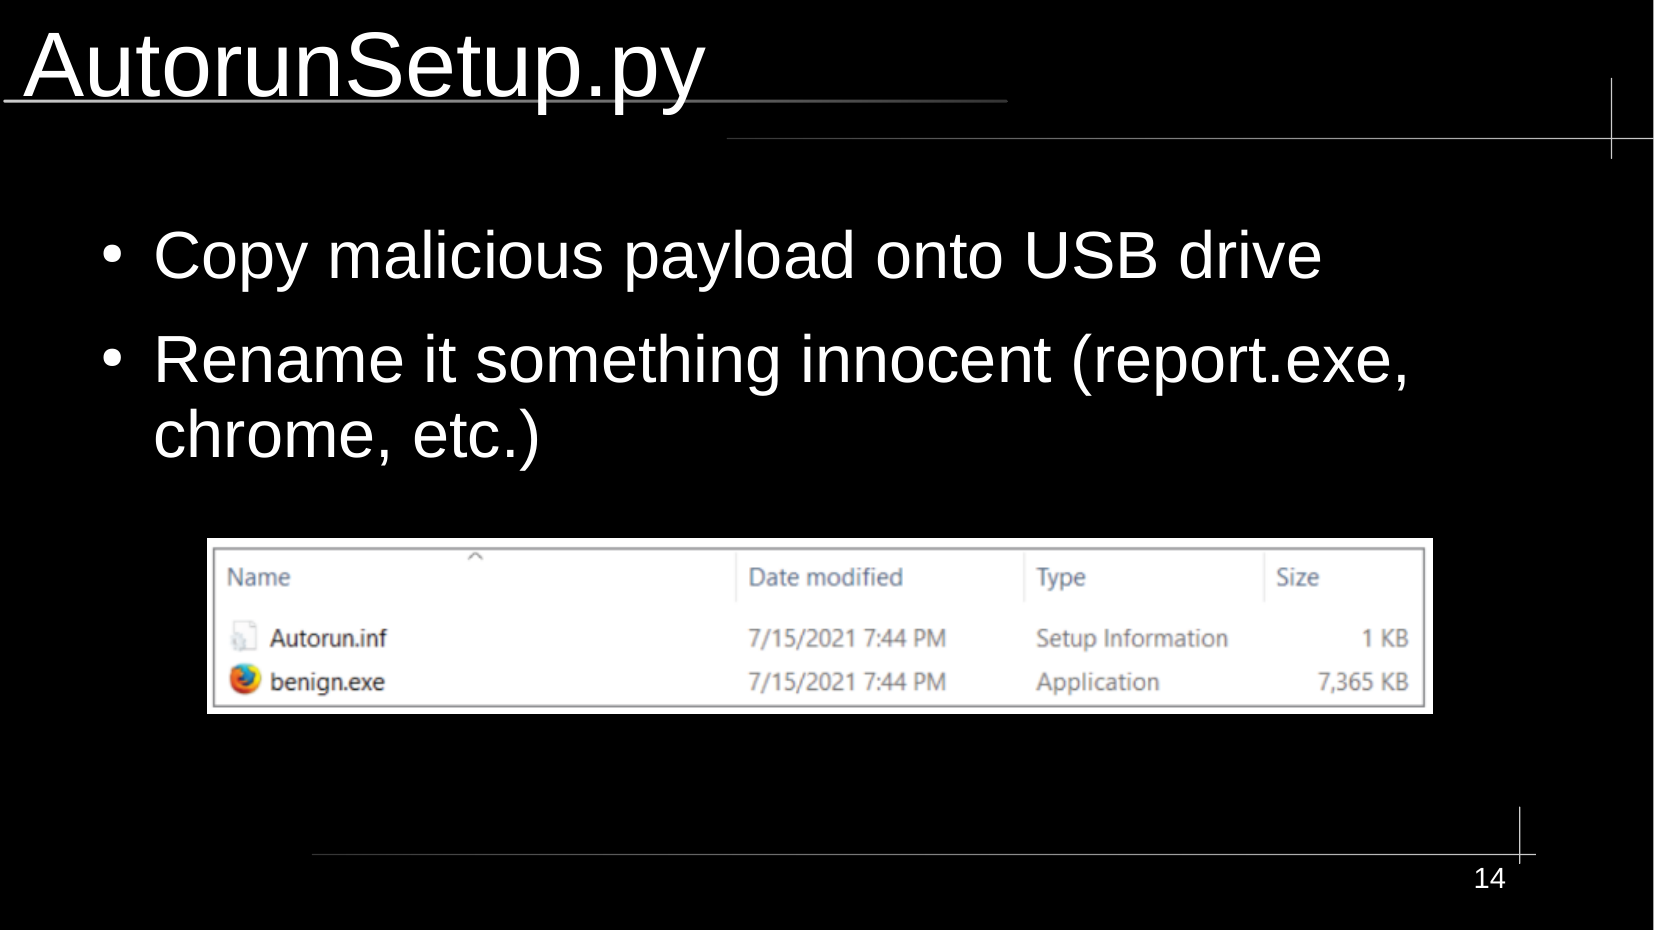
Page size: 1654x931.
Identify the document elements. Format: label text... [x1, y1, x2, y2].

picture [207, 538, 1433, 714]
list Copy malicious payload onto USB drive Rename it something innocent (report.exe, chrome, etc.) [82, 217, 1571, 758]
title AutorunSetup.py [23, 11, 1589, 119]
